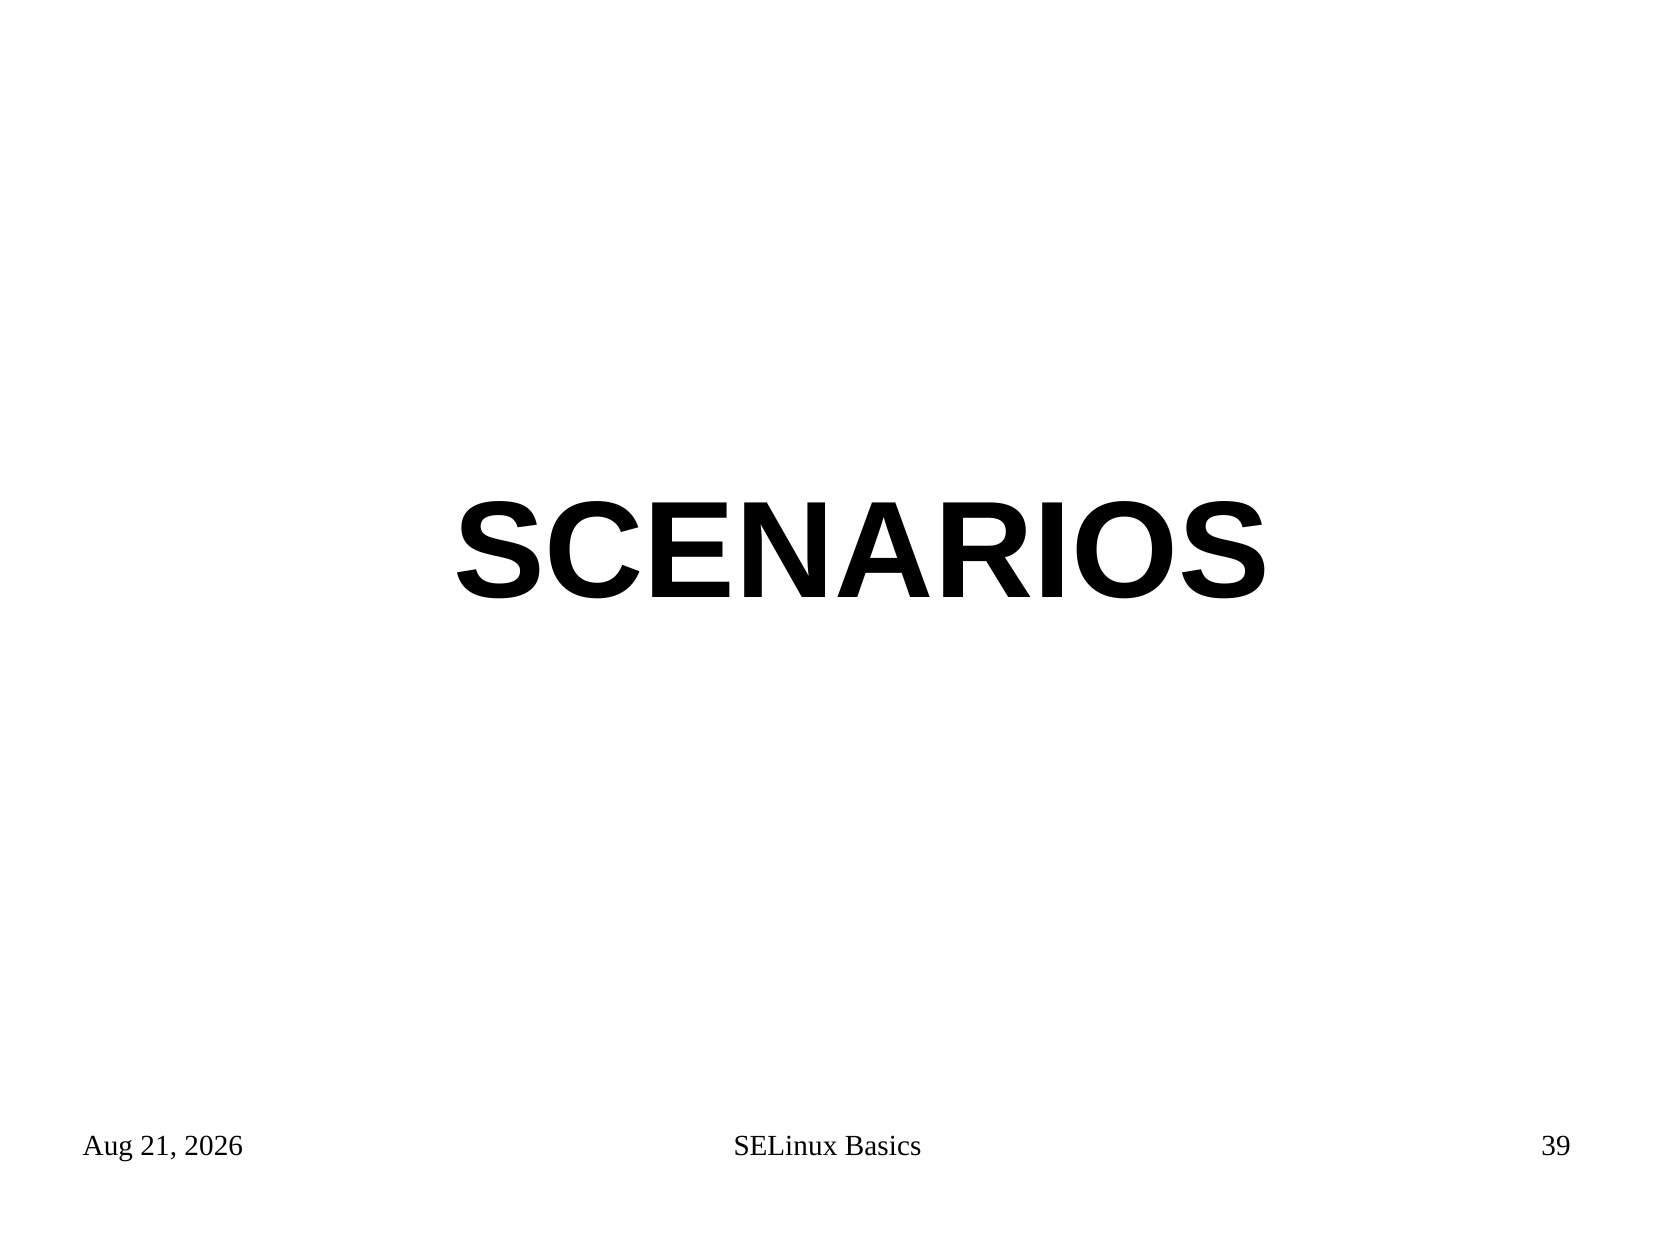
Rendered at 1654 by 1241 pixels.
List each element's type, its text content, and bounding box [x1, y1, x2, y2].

list SCENARIOS [82, 290, 1571, 1010]
